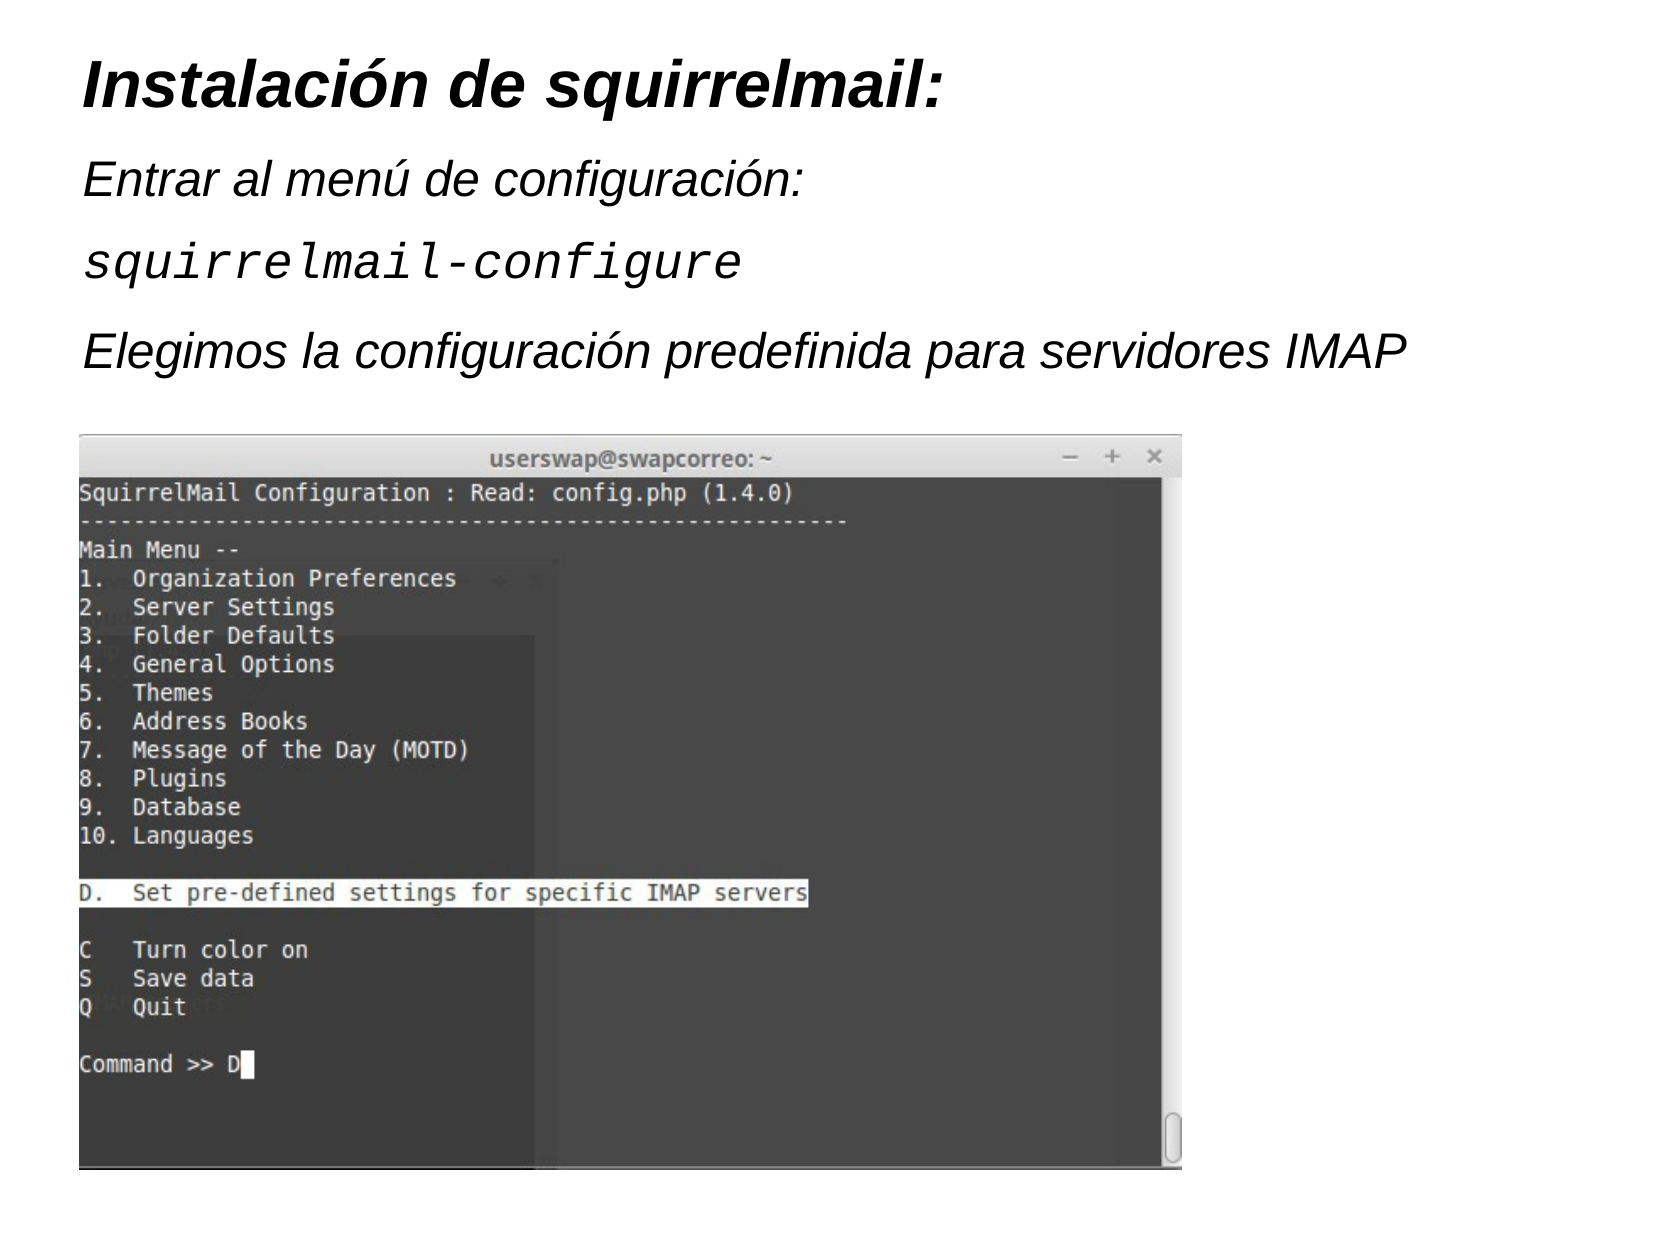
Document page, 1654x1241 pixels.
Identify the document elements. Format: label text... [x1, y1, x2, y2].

picture [79, 434, 1182, 1170]
list Instalación de squirrelmail: Entrar al menú de configuración: squirrelmail-configure Elegimos la configuración predefinida para servidores IMAP [82, 47, 1571, 1040]
